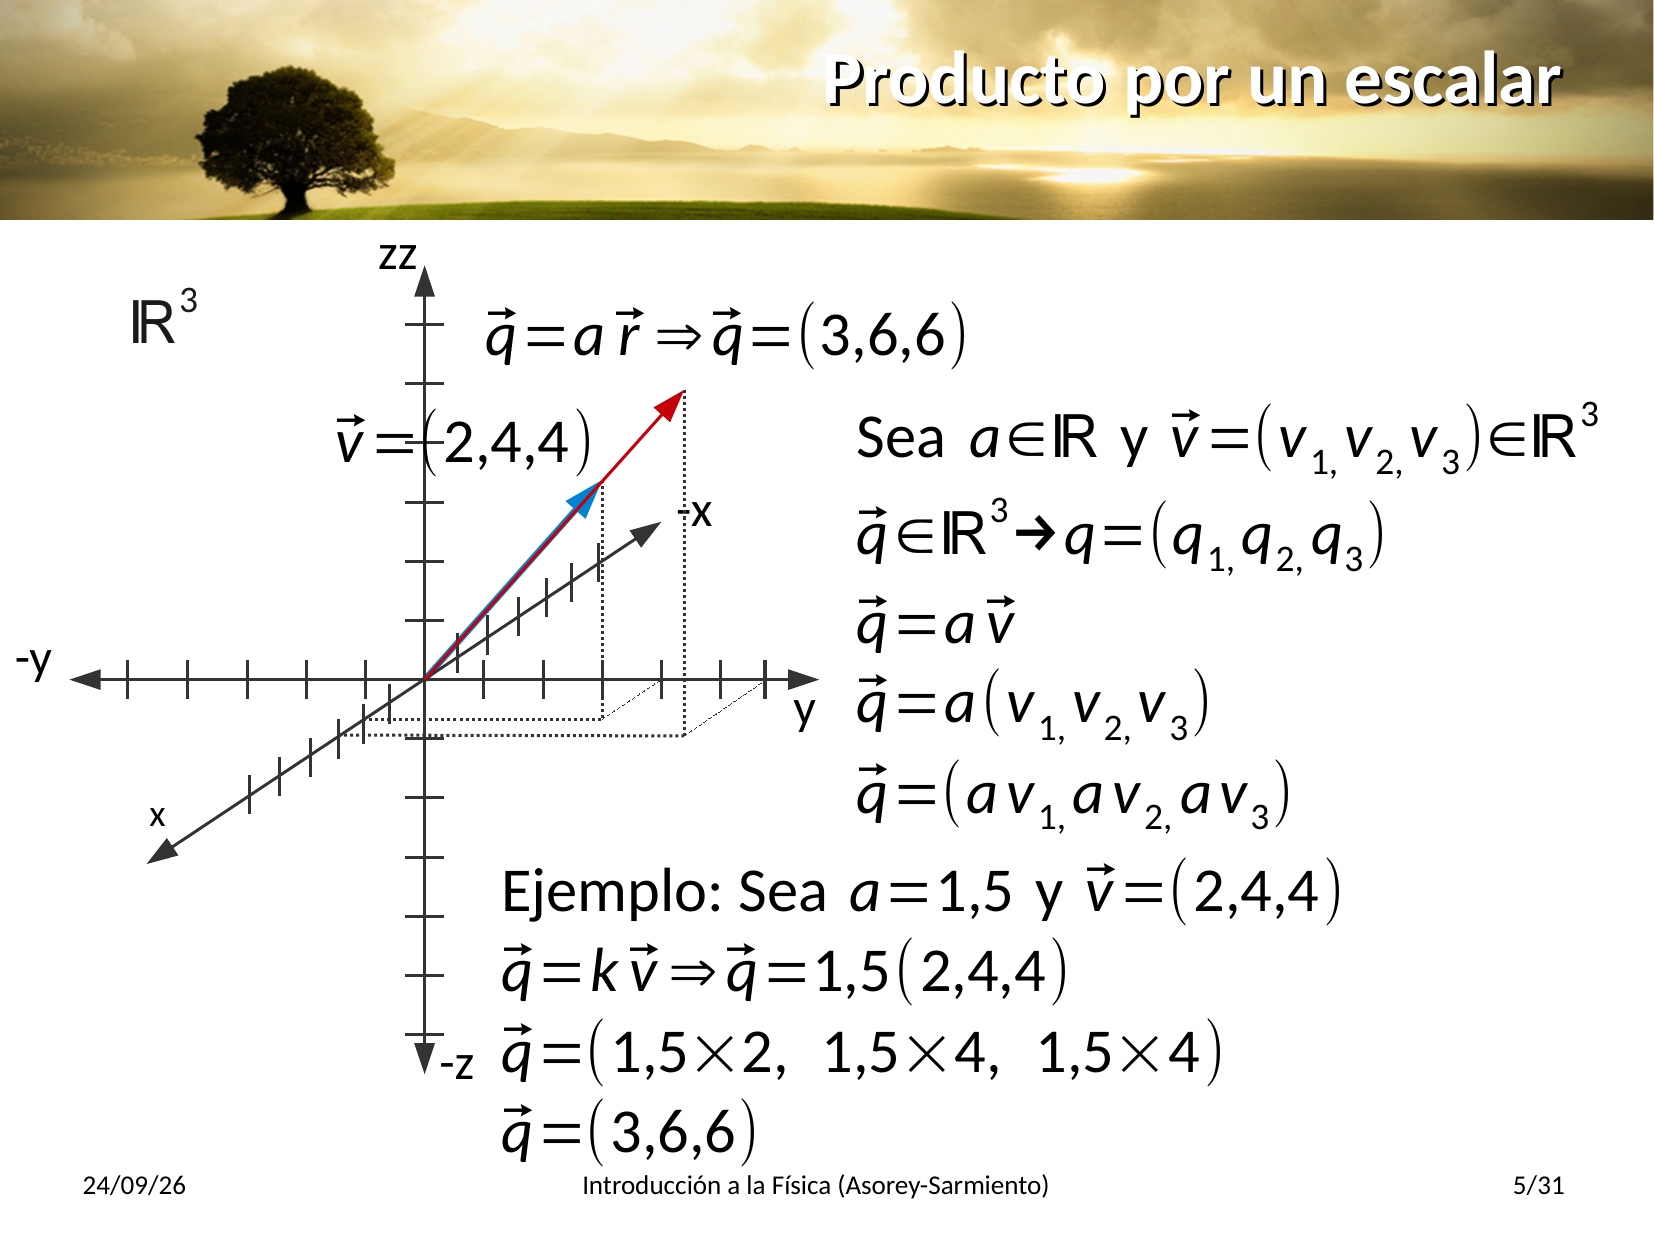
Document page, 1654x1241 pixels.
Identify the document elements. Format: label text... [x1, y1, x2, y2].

chart [850, 390, 1606, 840]
text_box -x [661, 481, 737, 562]
text_box y [778, 679, 841, 760]
chart [479, 295, 977, 374]
text_box x [134, 790, 196, 871]
chart [495, 852, 1351, 1171]
text_box -z [424, 1034, 495, 1115]
title Producto por un escalar [75, 19, 1564, 151]
text_box -y [0, 630, 77, 710]
chart [327, 402, 601, 481]
picture [0, 0, 1654, 220]
chart [124, 276, 204, 356]
text_box zz [363, 225, 433, 305]
